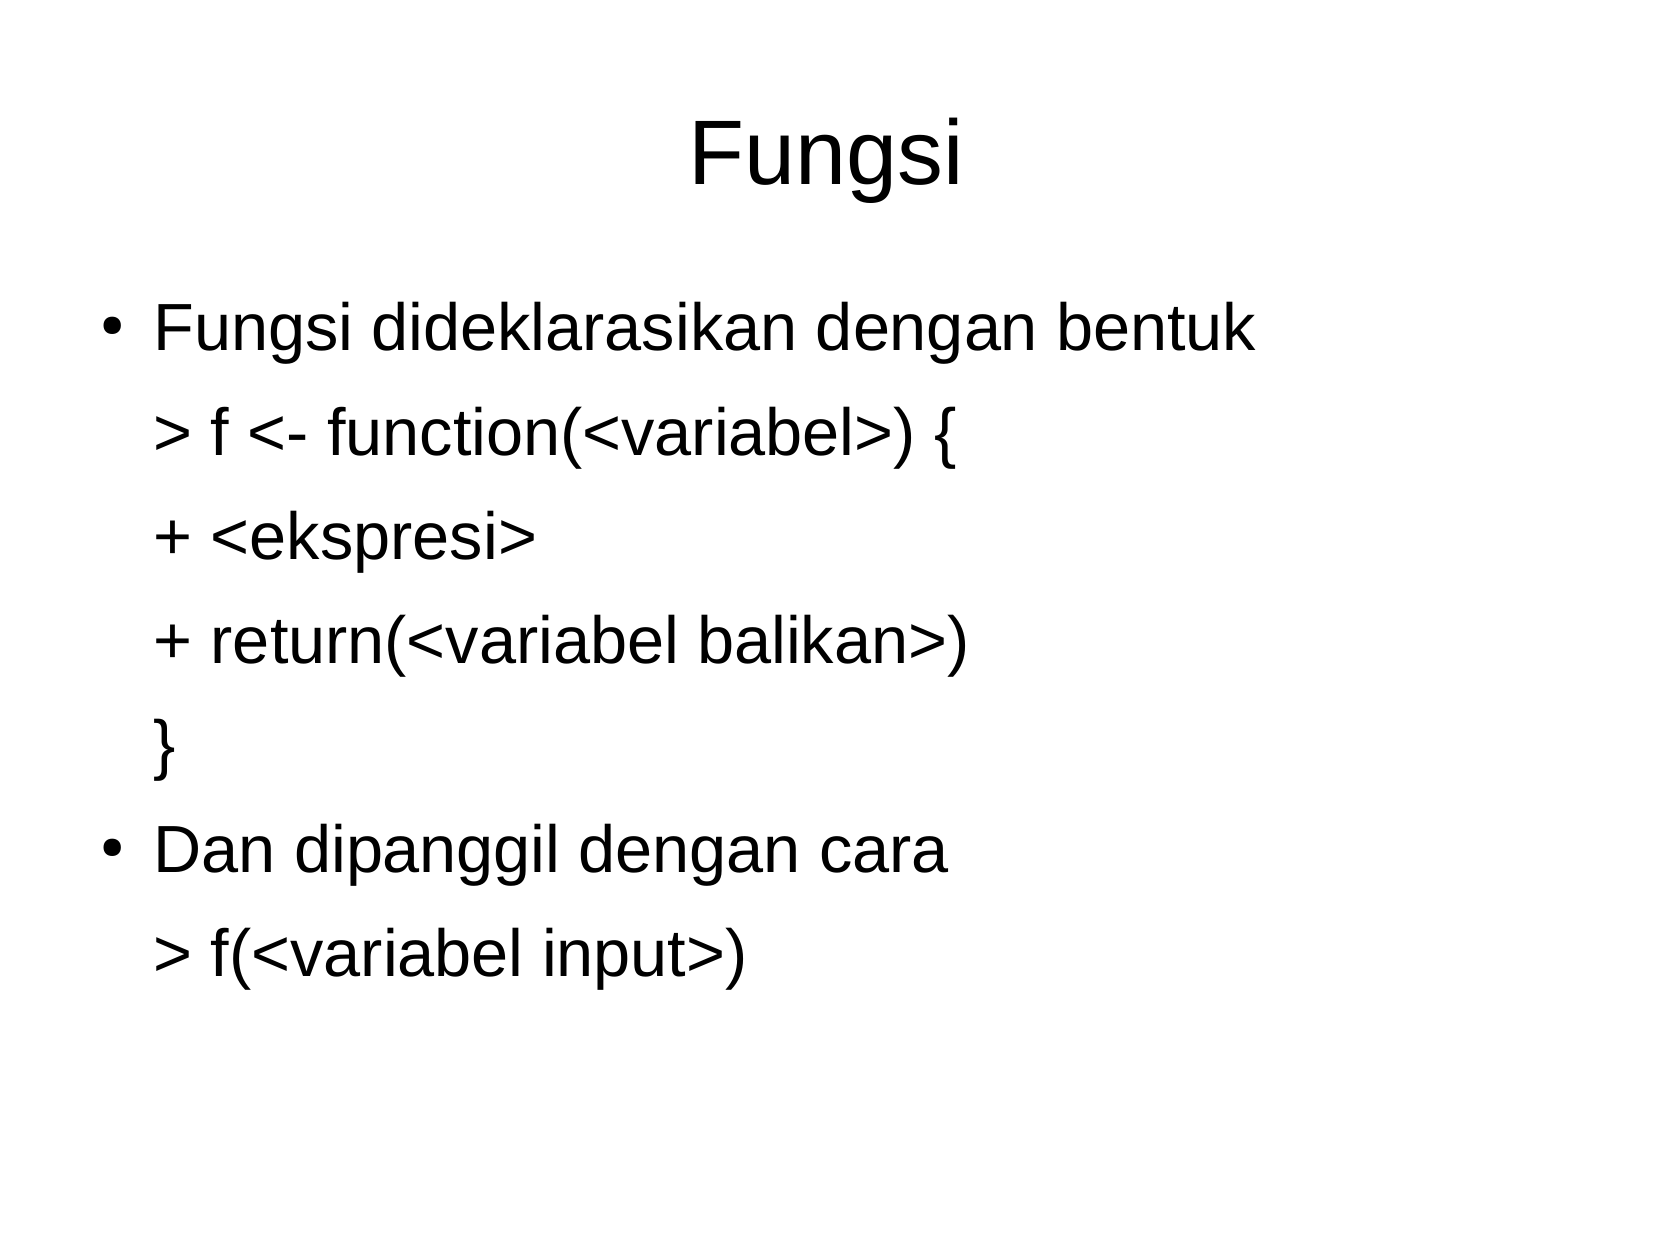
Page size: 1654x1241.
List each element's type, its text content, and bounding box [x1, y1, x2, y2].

title Fungsi [82, 49, 1571, 257]
list Fungsi dideklarasikan dengan bentuk > f <- function(<variabel>) { + <ekspresi> + return(<variabel balikan>) } Dan dipanggil dengan cara > f(<variabel input>) [82, 290, 1571, 1010]
